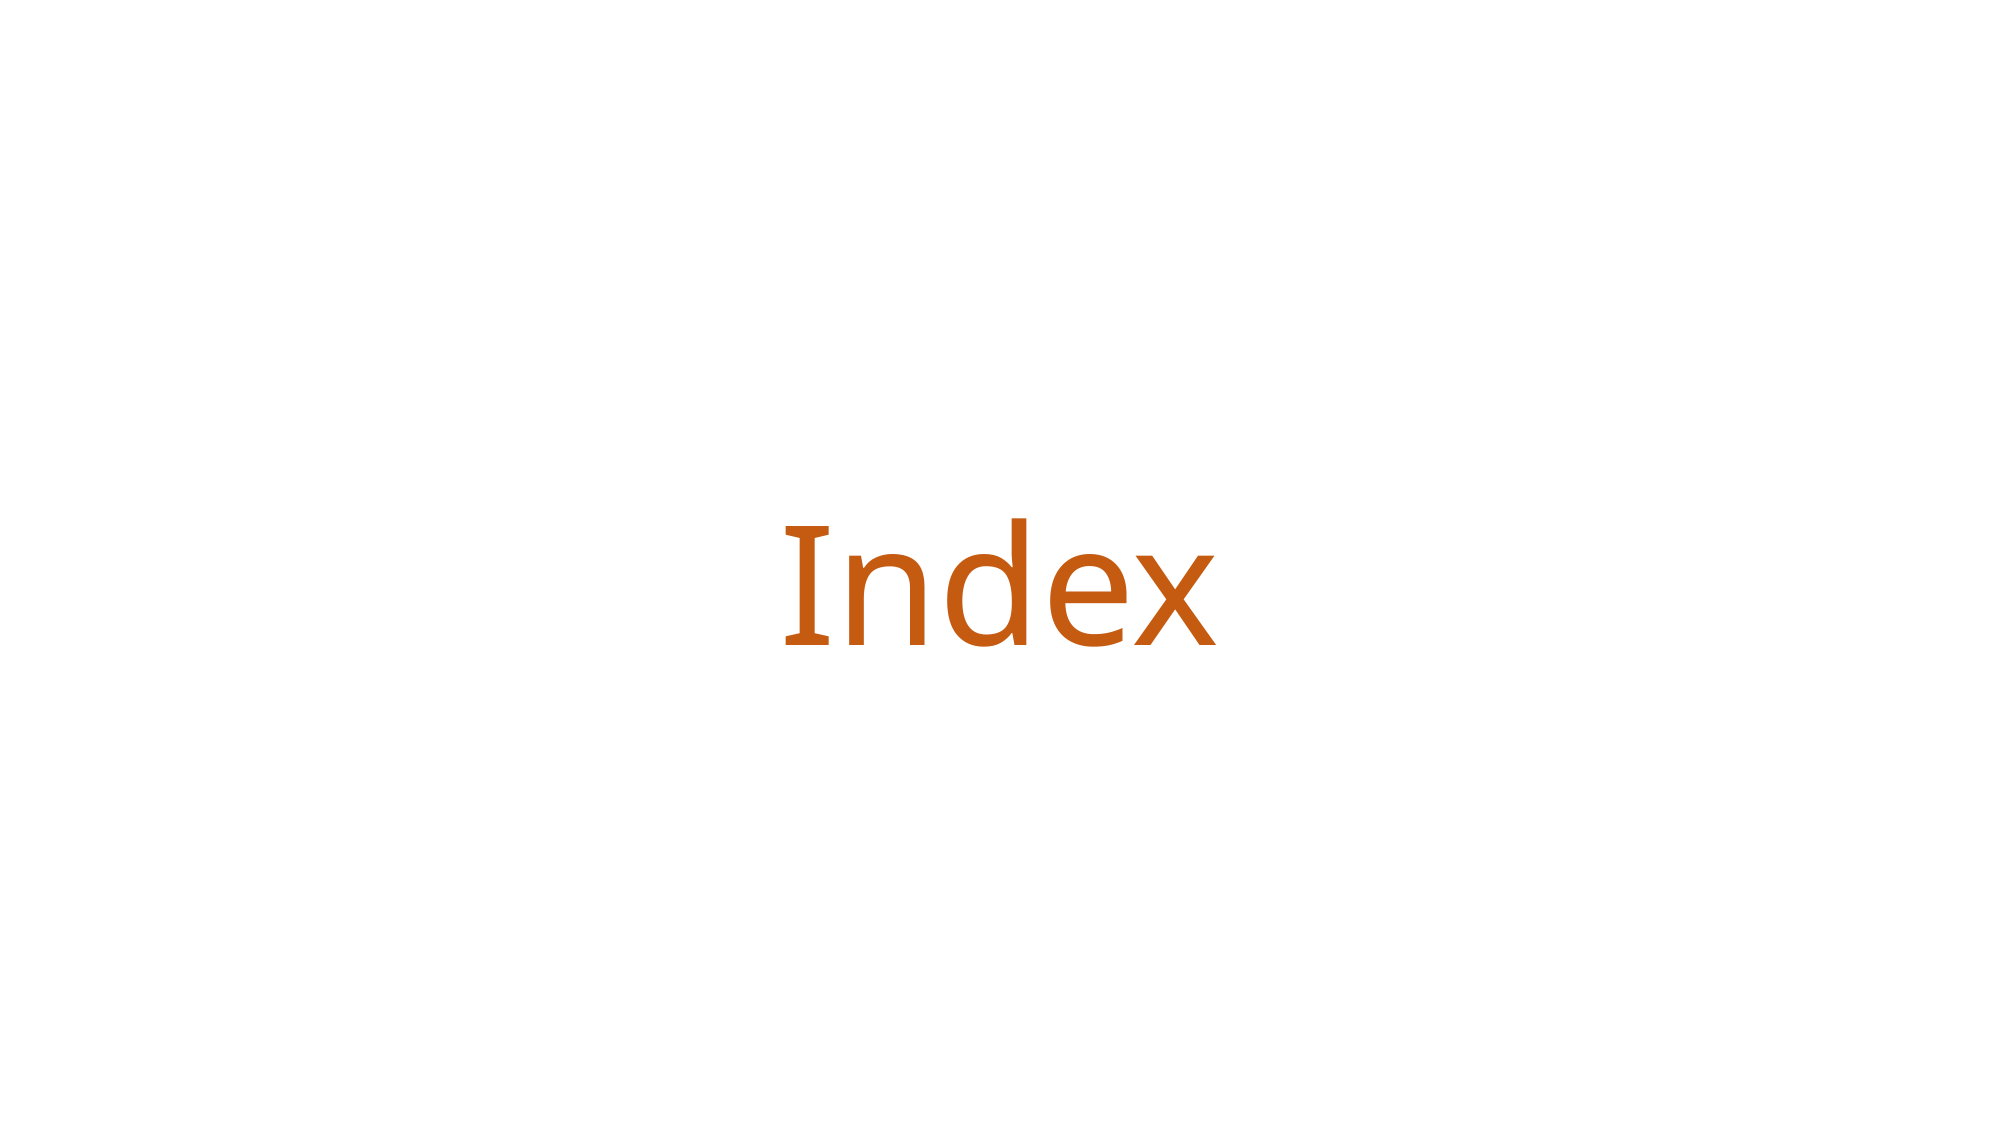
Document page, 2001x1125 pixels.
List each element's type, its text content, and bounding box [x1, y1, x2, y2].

list Index [137, 292, 1863, 1014]
